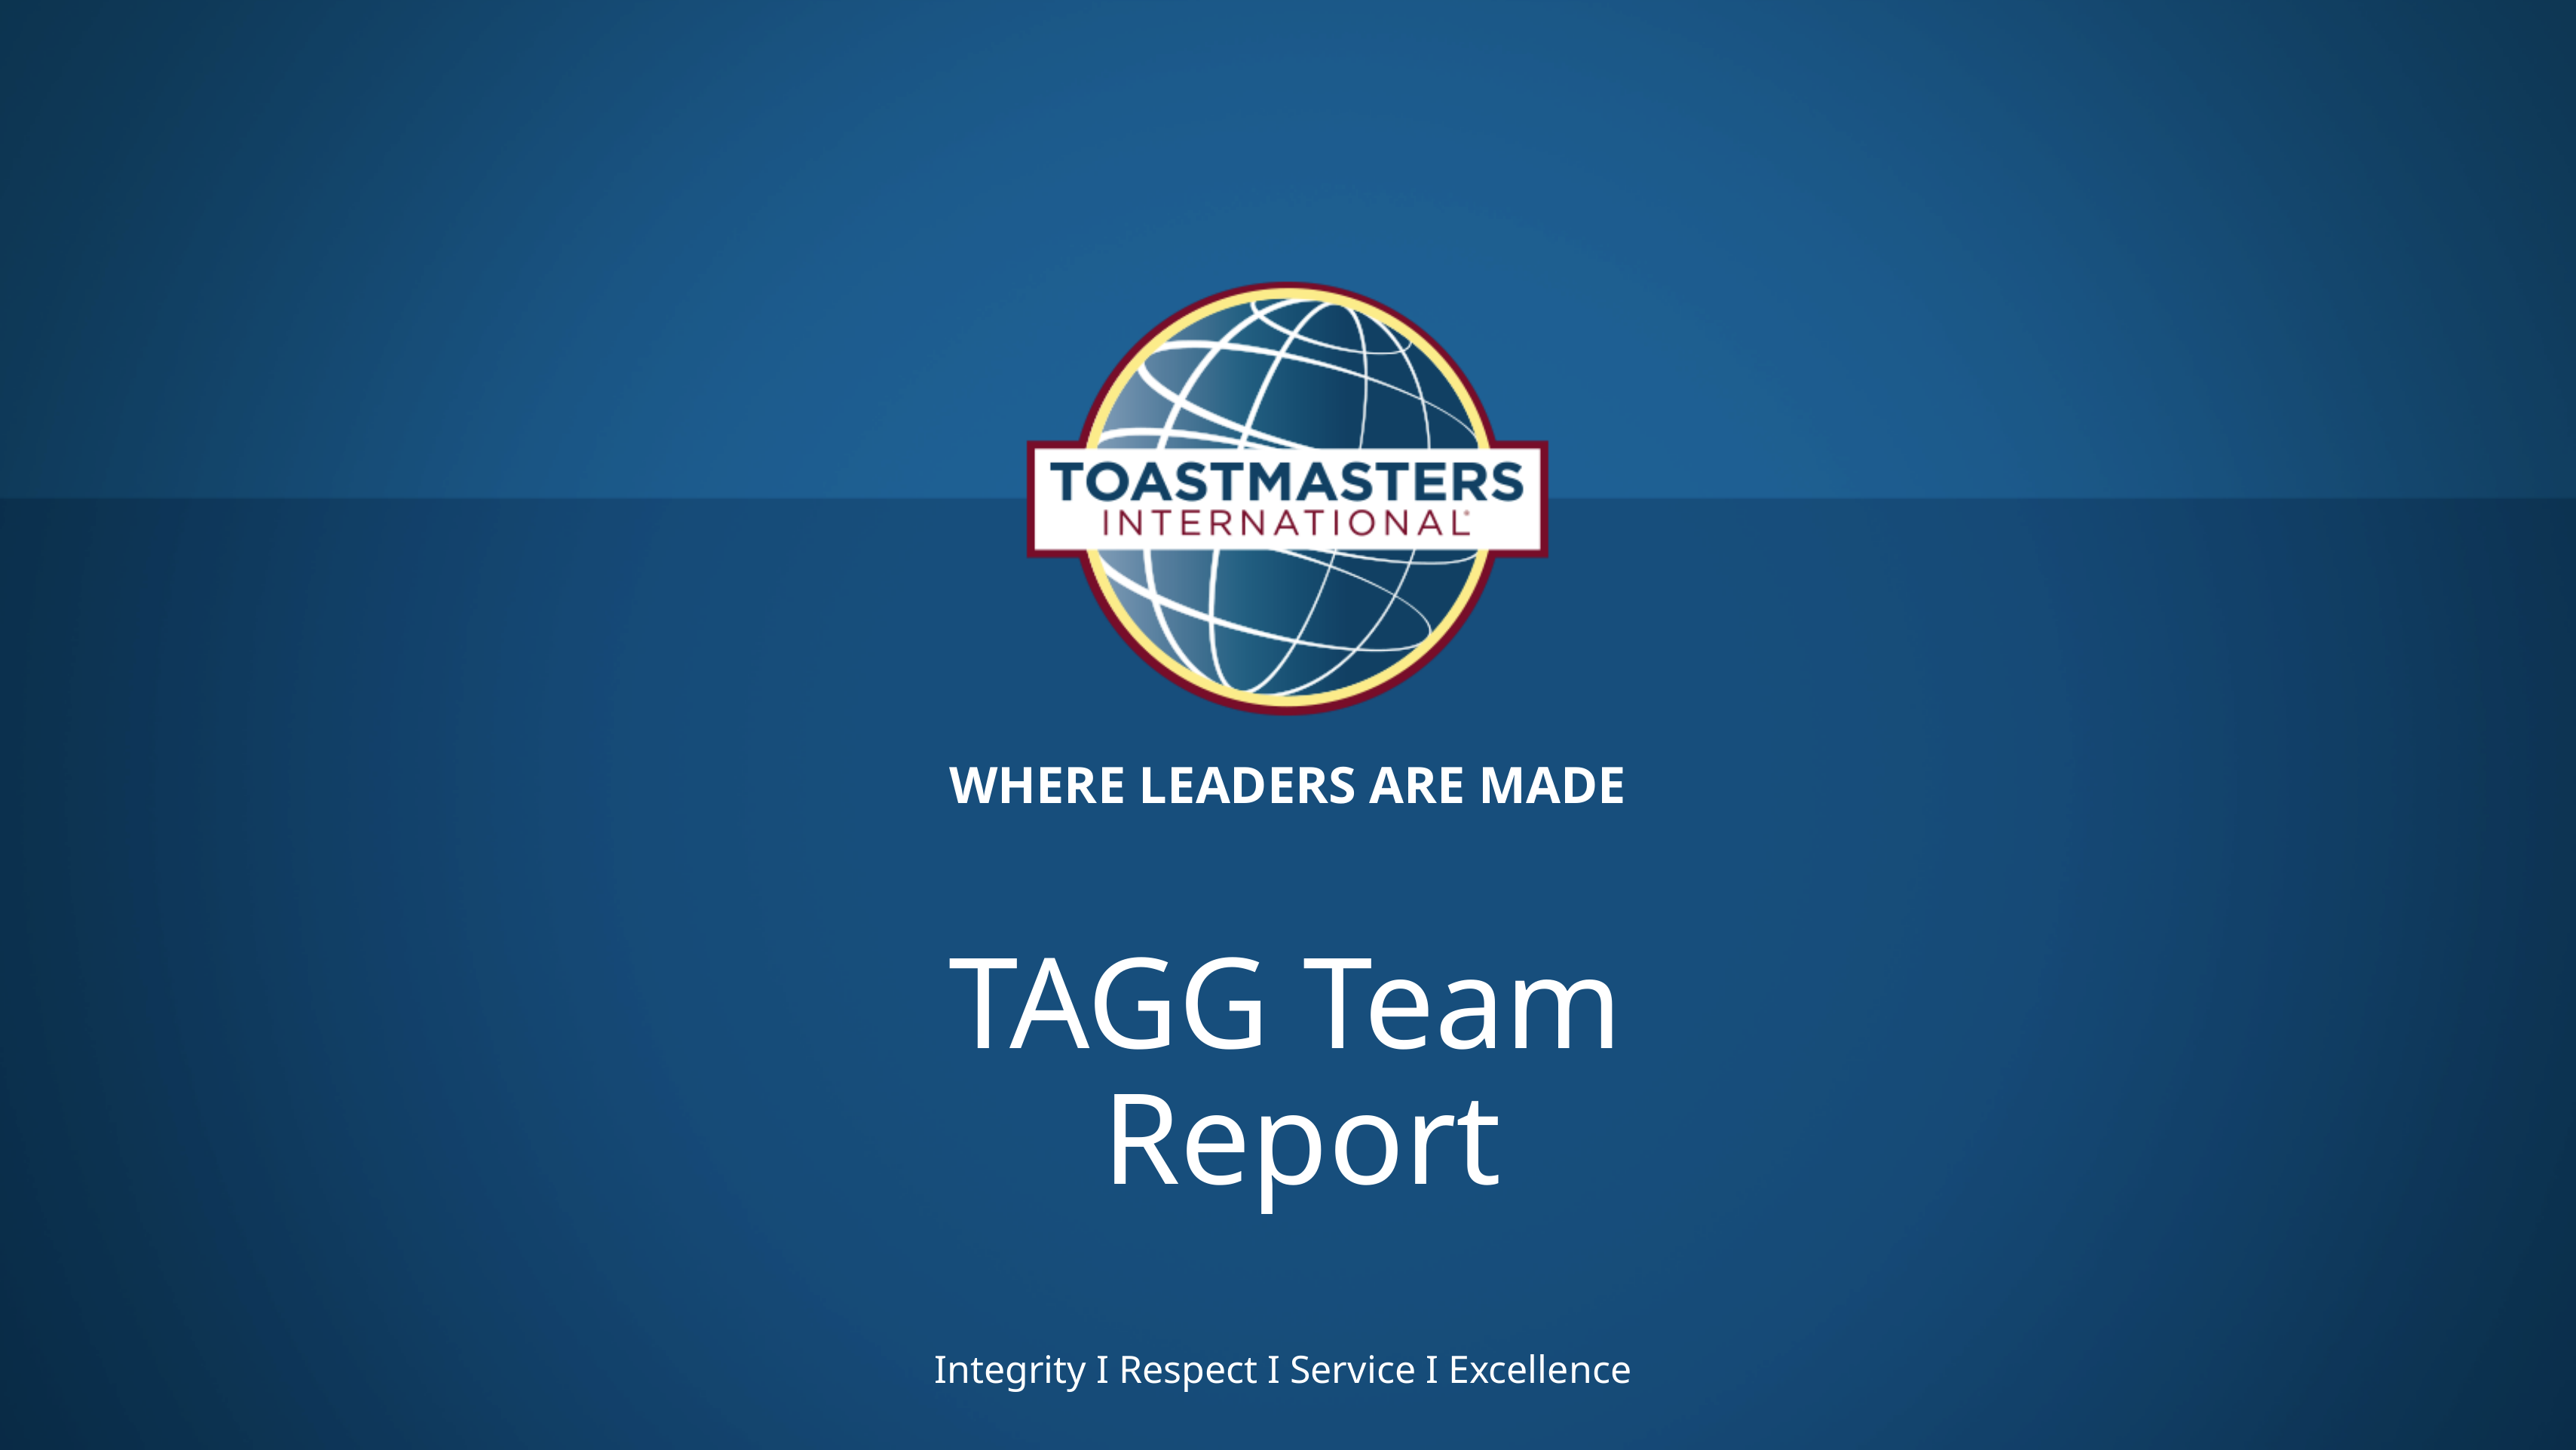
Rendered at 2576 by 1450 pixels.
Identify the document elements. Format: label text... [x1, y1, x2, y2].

picture [0, 0, 2576, 1450]
list TAGG Team Report [293, 934, 2311, 1450]
